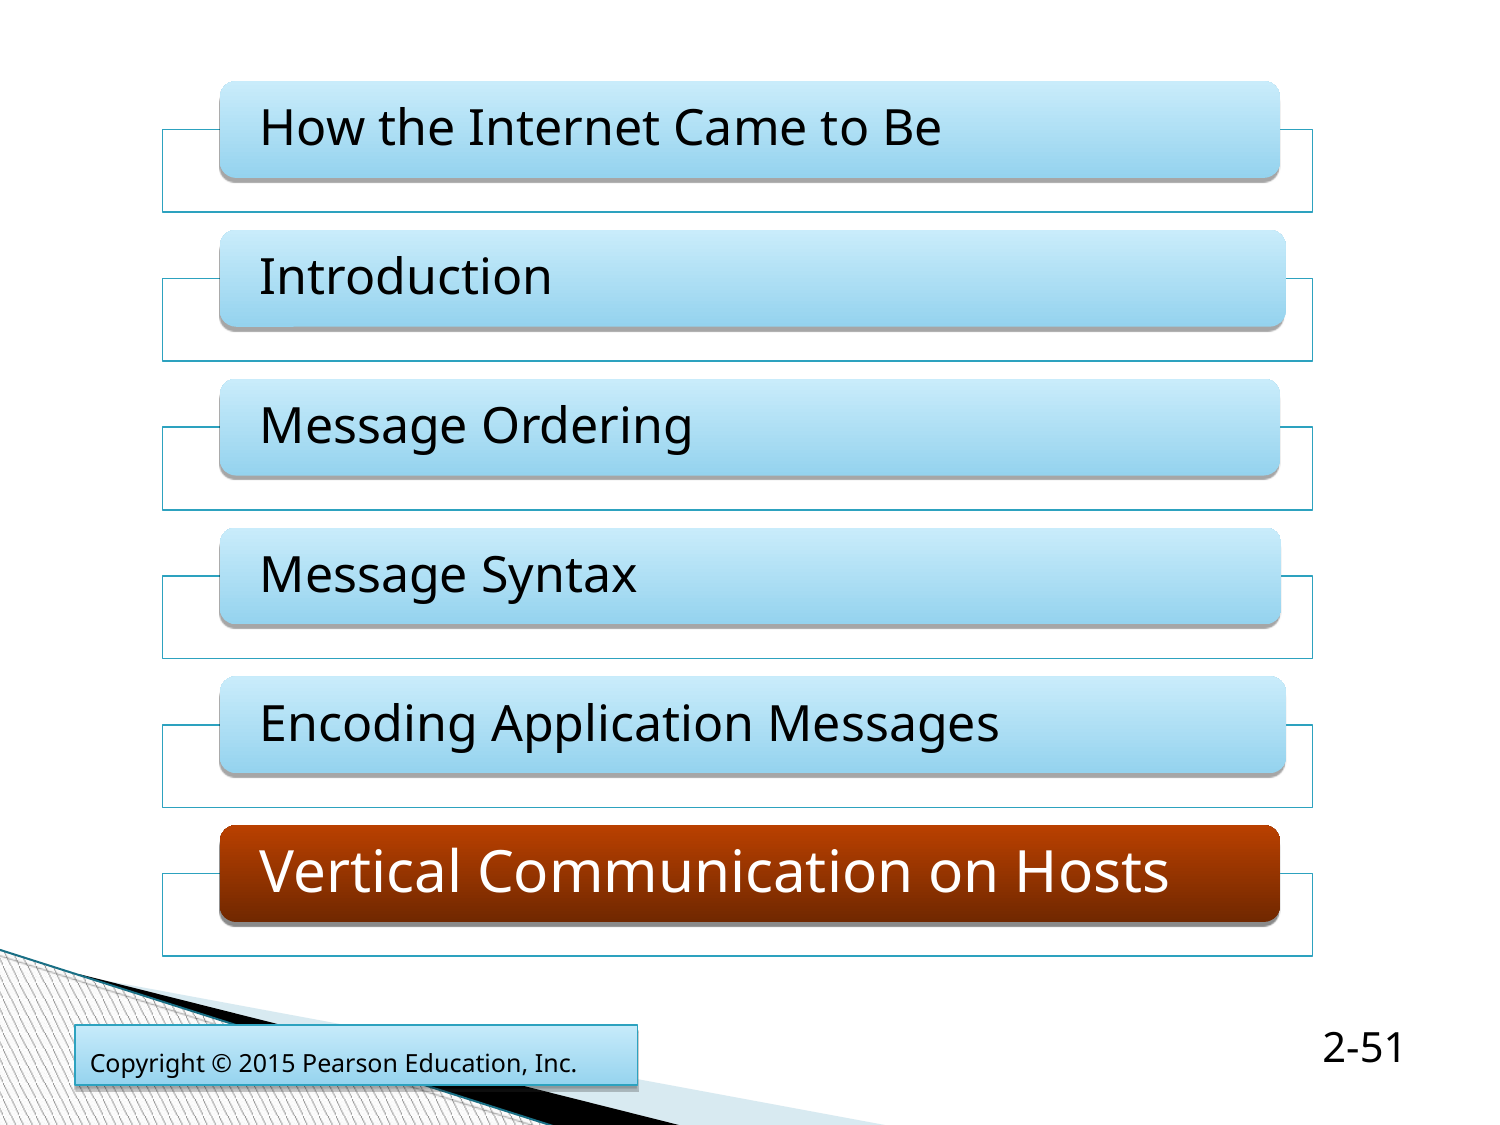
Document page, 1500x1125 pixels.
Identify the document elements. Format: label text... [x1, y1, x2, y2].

text_box How the Internet Came to Be [219, 81, 1280, 178]
text_box [162, 873, 1313, 957]
text_box Vertical Communication on Hosts [219, 825, 1280, 923]
text_box Message Ordering [219, 378, 1280, 476]
slide_number 2-<number> [1275, 1025, 1423, 1085]
text_box Encoding Application Messages [219, 676, 1286, 774]
picture [0, 952, 543, 1125]
footer Copyright © 2015 Pearson Education, Inc. [75, 1025, 638, 1085]
text_box [162, 129, 1313, 213]
text_box [162, 427, 1313, 510]
text_box [162, 575, 1313, 659]
text_box Introduction [219, 229, 1286, 327]
text_box Message Syntax [219, 527, 1282, 625]
text_box [162, 278, 1313, 361]
text_box [162, 724, 1313, 808]
